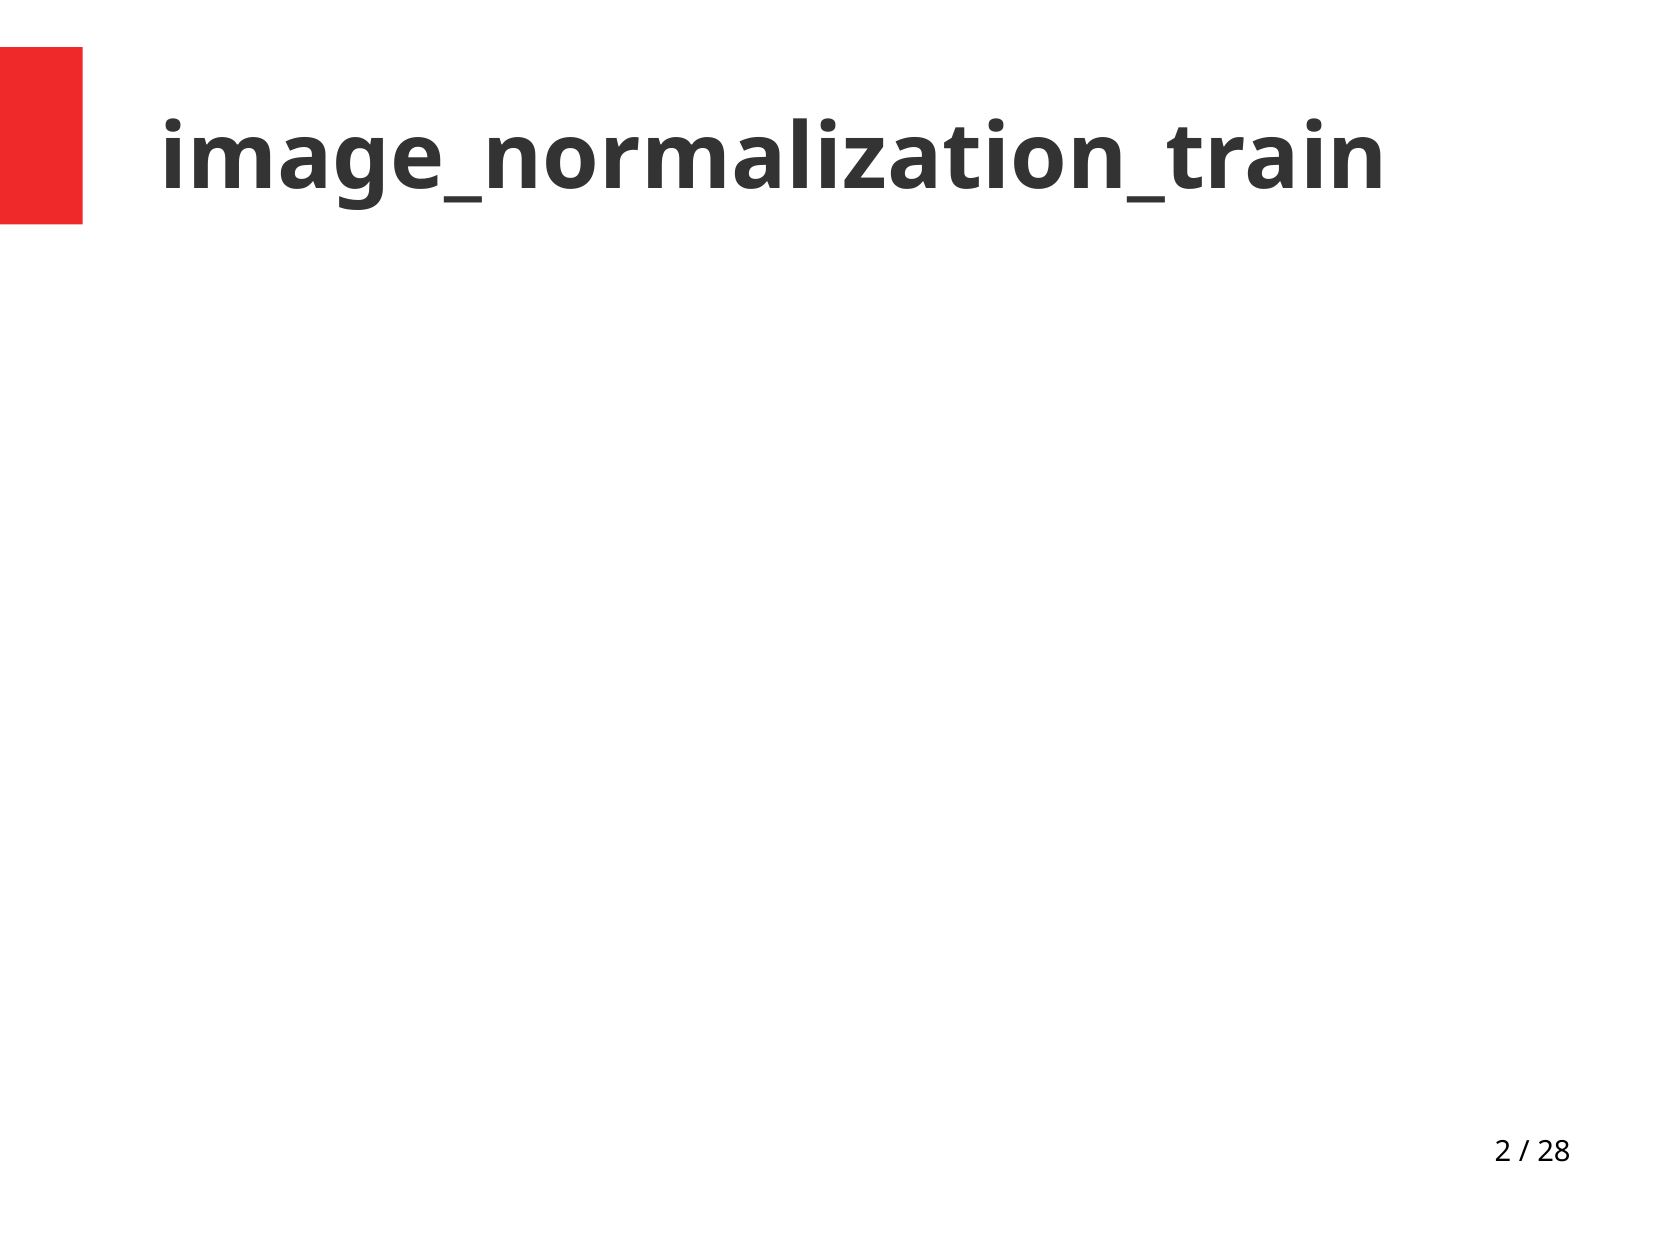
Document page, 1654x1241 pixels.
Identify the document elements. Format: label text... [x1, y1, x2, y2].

title image_normalization_train [159, 49, 1613, 257]
